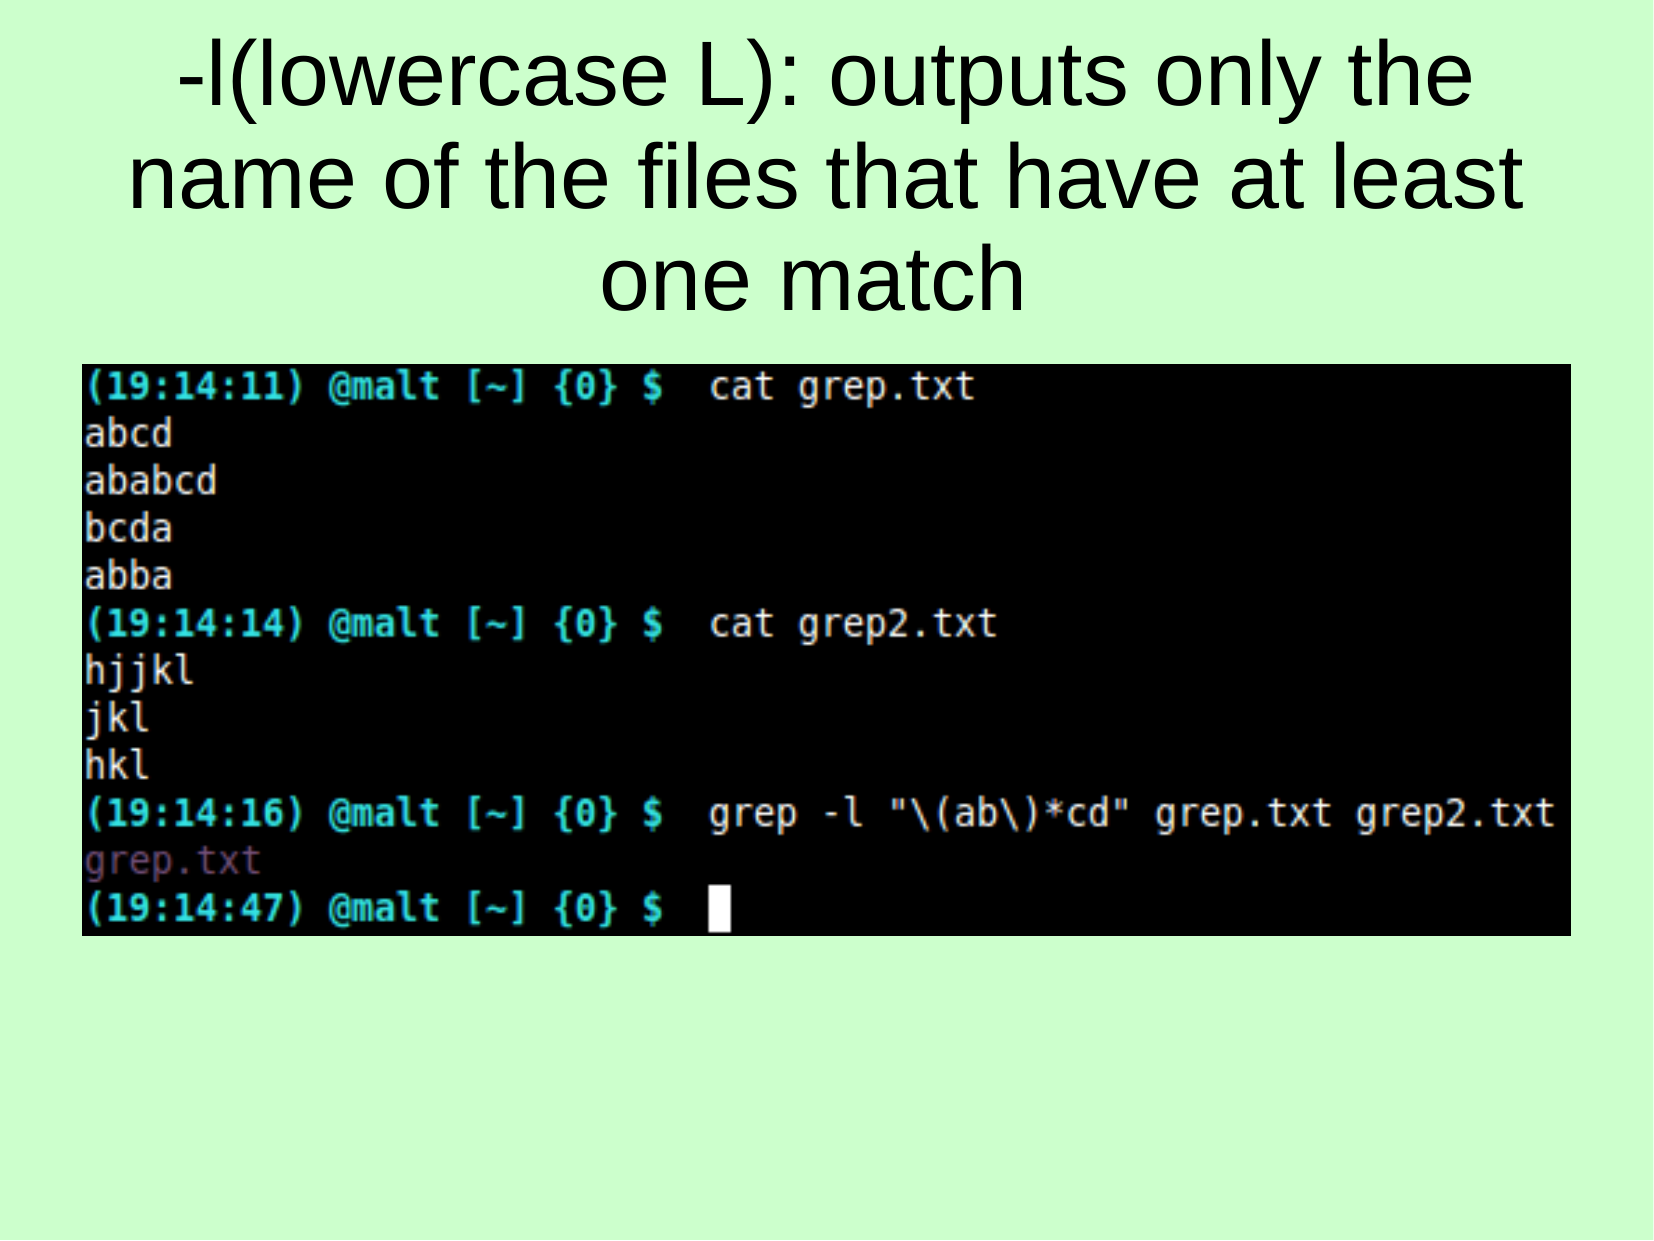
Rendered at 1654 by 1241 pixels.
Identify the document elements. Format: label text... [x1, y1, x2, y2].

title -l(lowercase L): outputs only the name of the files that have at least one match [82, 22, 1571, 331]
picture [82, 364, 1571, 936]
